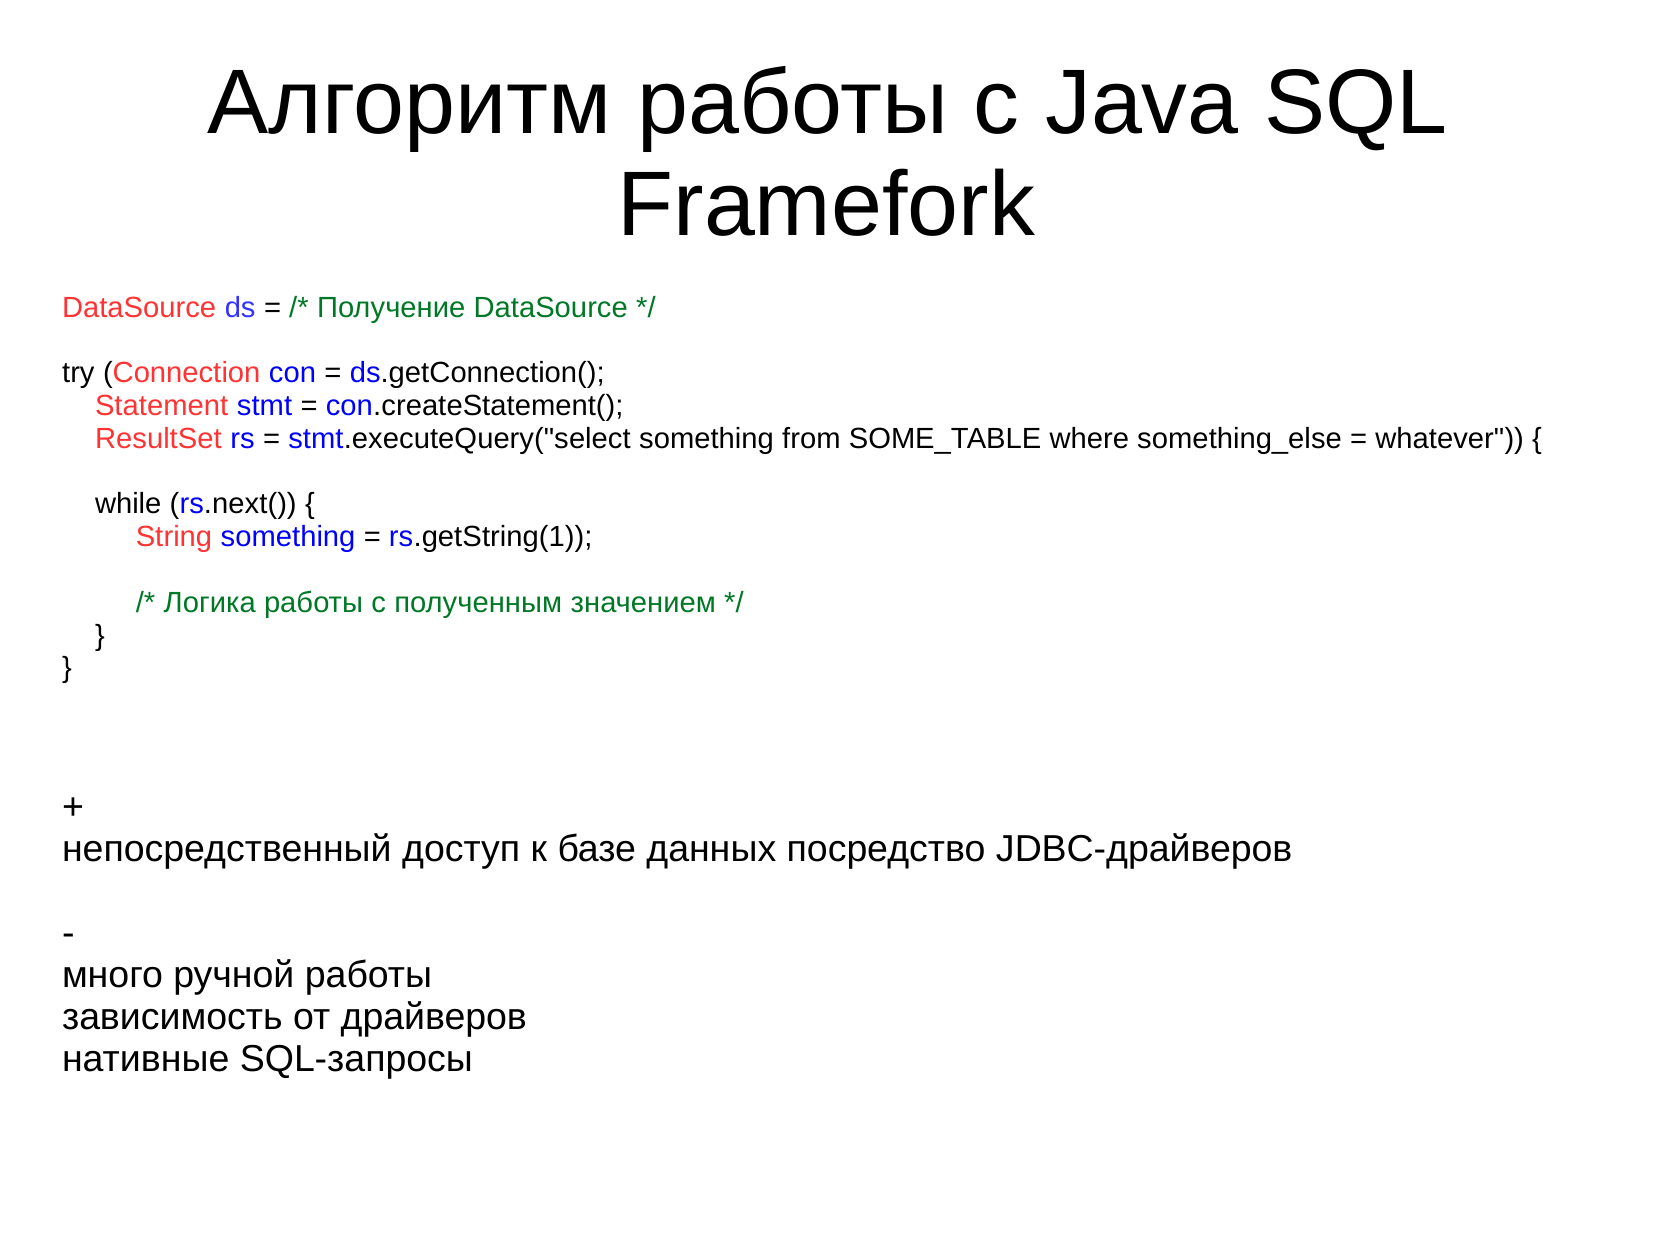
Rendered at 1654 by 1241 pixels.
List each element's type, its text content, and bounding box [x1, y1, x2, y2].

text_box DataSource ds = /* Получение DataSource */ try (Connection con = ds.getConnection(); Statement stmt = con.createStatement(); ResultSet rs = stmt.executeQuery("select something from SOME_TABLE where something_else = whatever")) { while (rs.next()) { String something = rs.getString(1)); /* Логика работы с полученным значением */ } } [47, 283, 1619, 733]
title Алгоритм работы с Java SQL Framefork [82, 49, 1571, 257]
text_box + непосредственный доступ к базе данных посредство JDBC-драйверов - много ручной работы зависимость от драйверов нативные SQL-запросы [47, 777, 1418, 1087]
